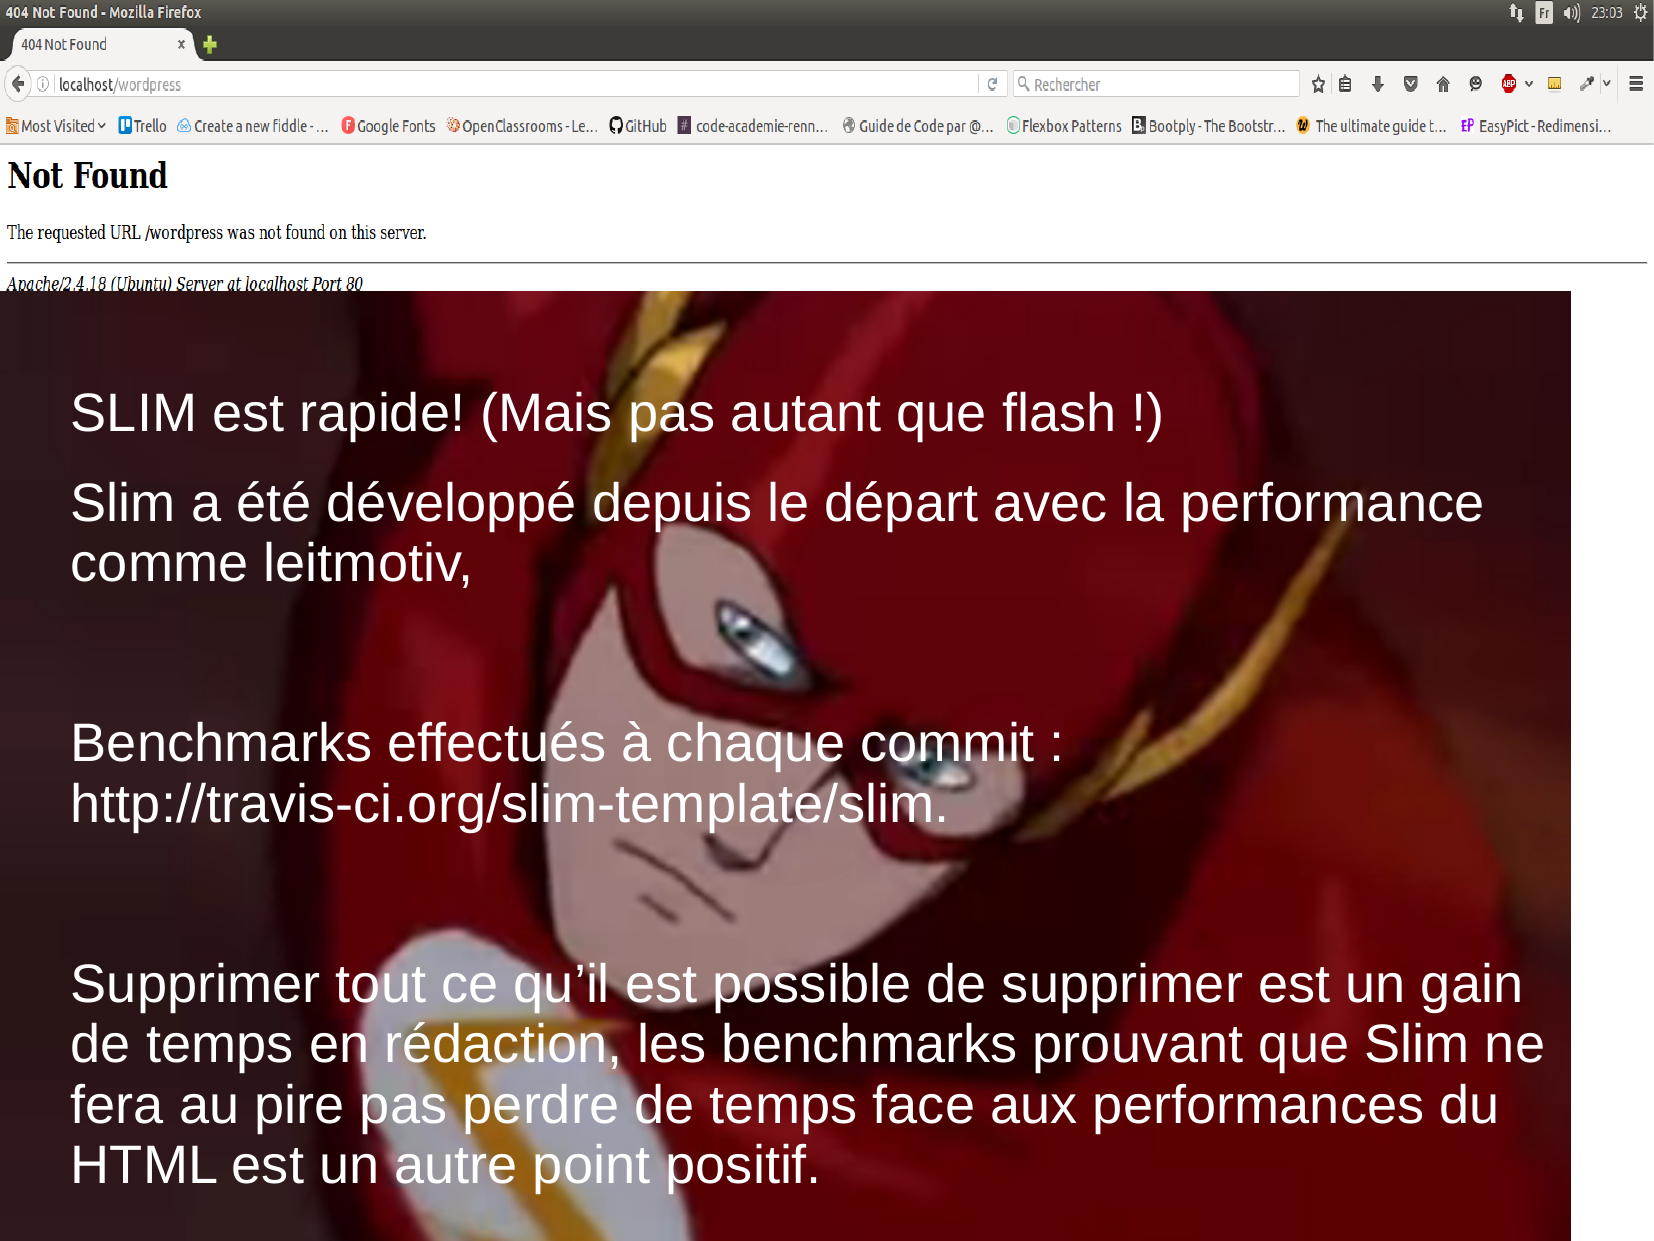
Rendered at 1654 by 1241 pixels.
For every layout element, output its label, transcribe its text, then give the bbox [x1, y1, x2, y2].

list SLIM est rapide! (Mais pas autant que flash !) Slim a été développé depuis le départ avec la performance comme leitmotiv, Benchmarks effectués à chaque commit : http://travis-ci.org/slim-template/slim. Supprimer tout ce qu’il est possible de supprimer est un gain de temps en rédaction, les benchmarks prouvant que Slim ne fera au pire pas perdre de temps face aux performances du HTML est un autre point positif. [0, 291, 1571, 1241]
picture [0, 0, 1654, 1241]
